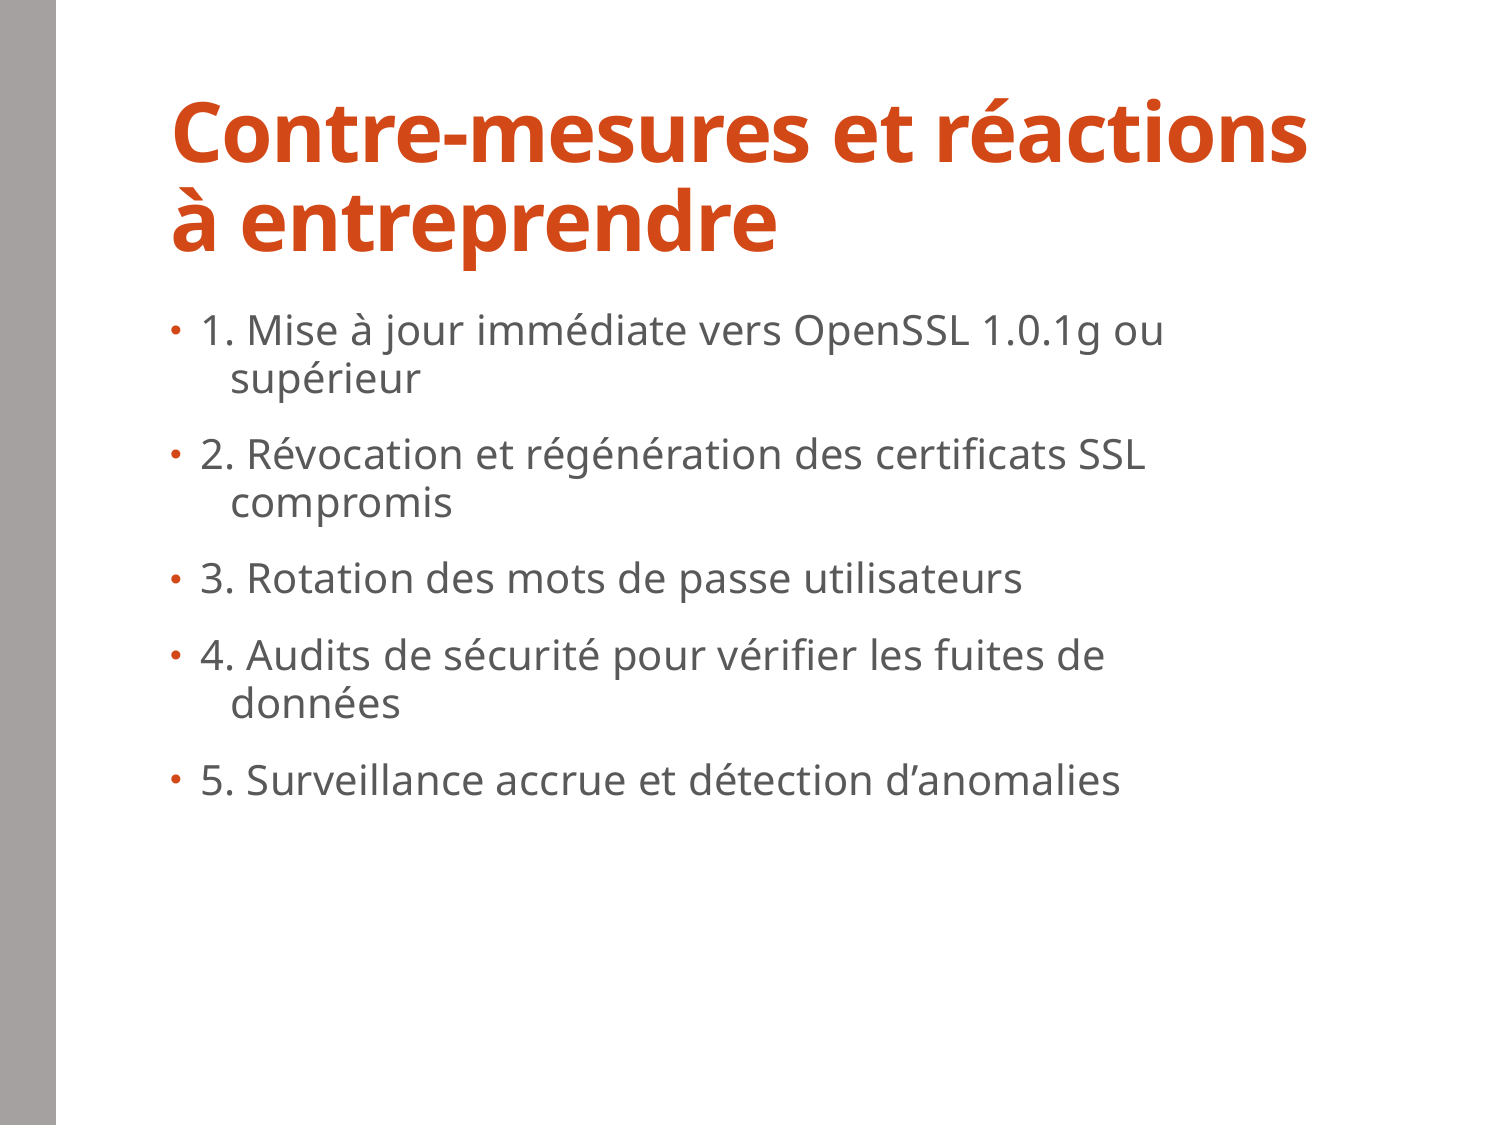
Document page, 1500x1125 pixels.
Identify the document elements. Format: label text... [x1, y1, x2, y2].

title Contre-mesures et réactions à entreprendre [155, 60, 1348, 278]
list 1. Mise à jour immédiate vers OpenSSL 1.0.1g ou supérieur 2. Révocation et régénération des certificats SSL compromis 3. Rotation des mots de passe utilisateurs 4. Audits de sécurité pour vérifier les fuites de données 5. Surveillance accrue et détection d’anomalies [155, 299, 1213, 1014]
